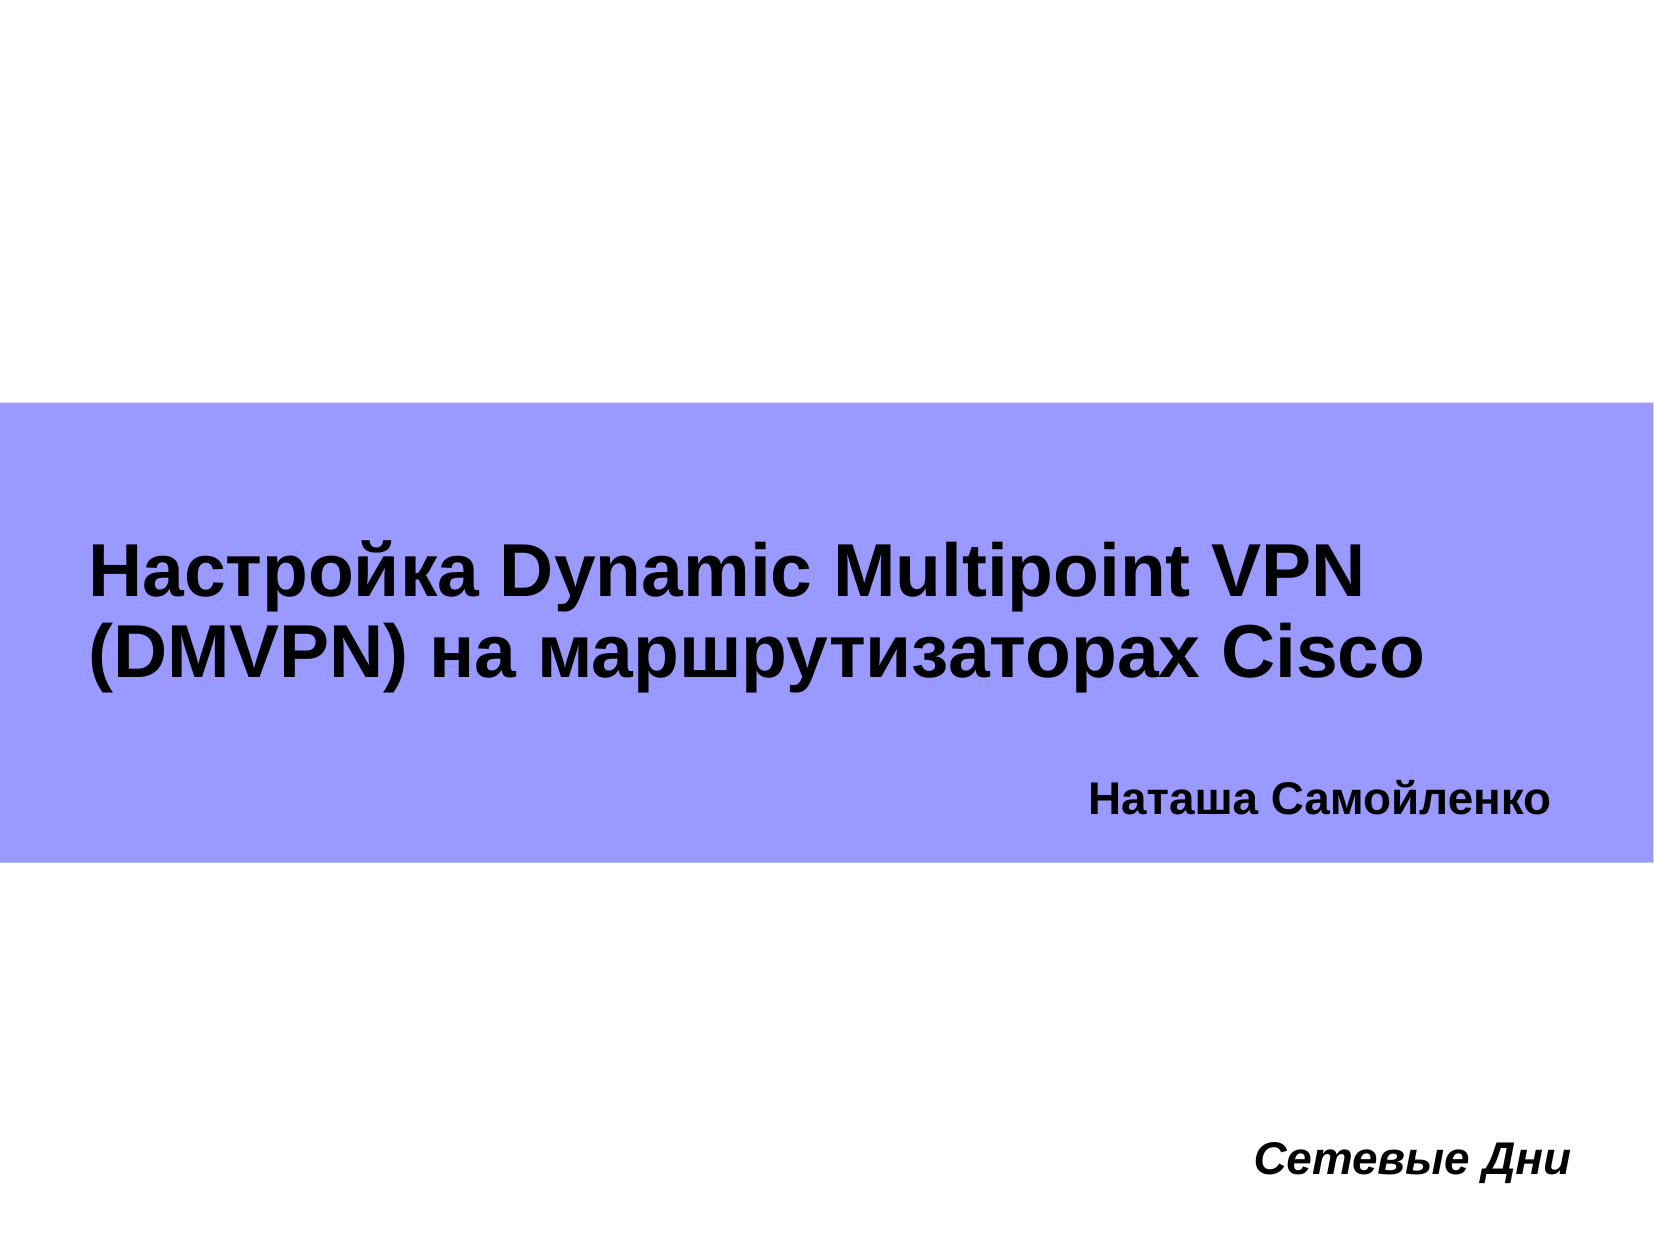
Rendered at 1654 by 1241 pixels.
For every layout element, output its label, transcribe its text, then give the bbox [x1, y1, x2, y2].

text_box Наташа Самойленко [1074, 768, 1654, 869]
text_box Настройка Dynamic Multipoint VPN (DMVPN) на маршрутизаторах Cisco [74, 524, 1613, 745]
text_box Сетевые Дни [1240, 1128, 1613, 1212]
